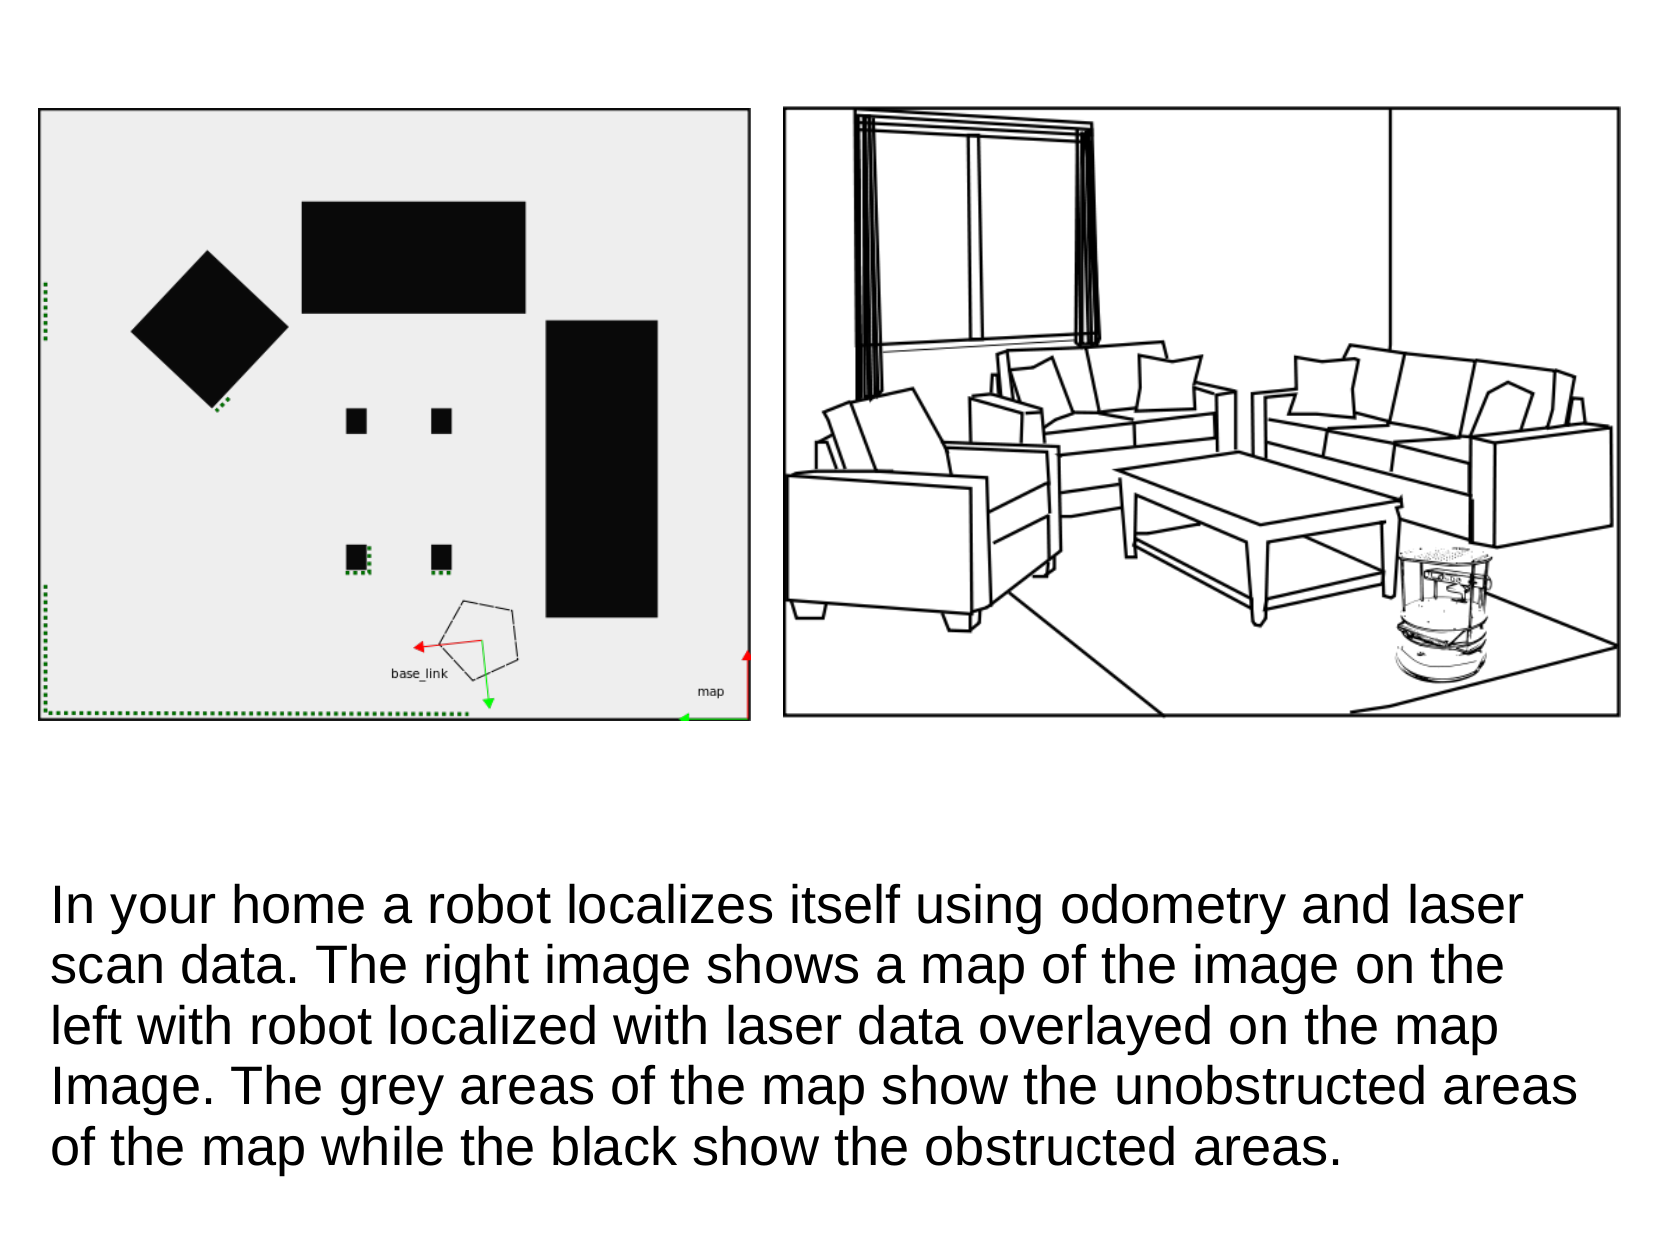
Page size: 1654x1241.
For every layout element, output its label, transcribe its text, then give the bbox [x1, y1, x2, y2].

picture [783, 106, 1621, 719]
text_box In your home a robot localizes itself using odometry and laser scan data. The right image shows a map of the image on the left with robot localized with laser data overlayed on the map Image. The grey areas of the map show the unobstructed areas of the map while the black show the obstructed areas. [35, 866, 1596, 1185]
picture [38, 108, 751, 721]
